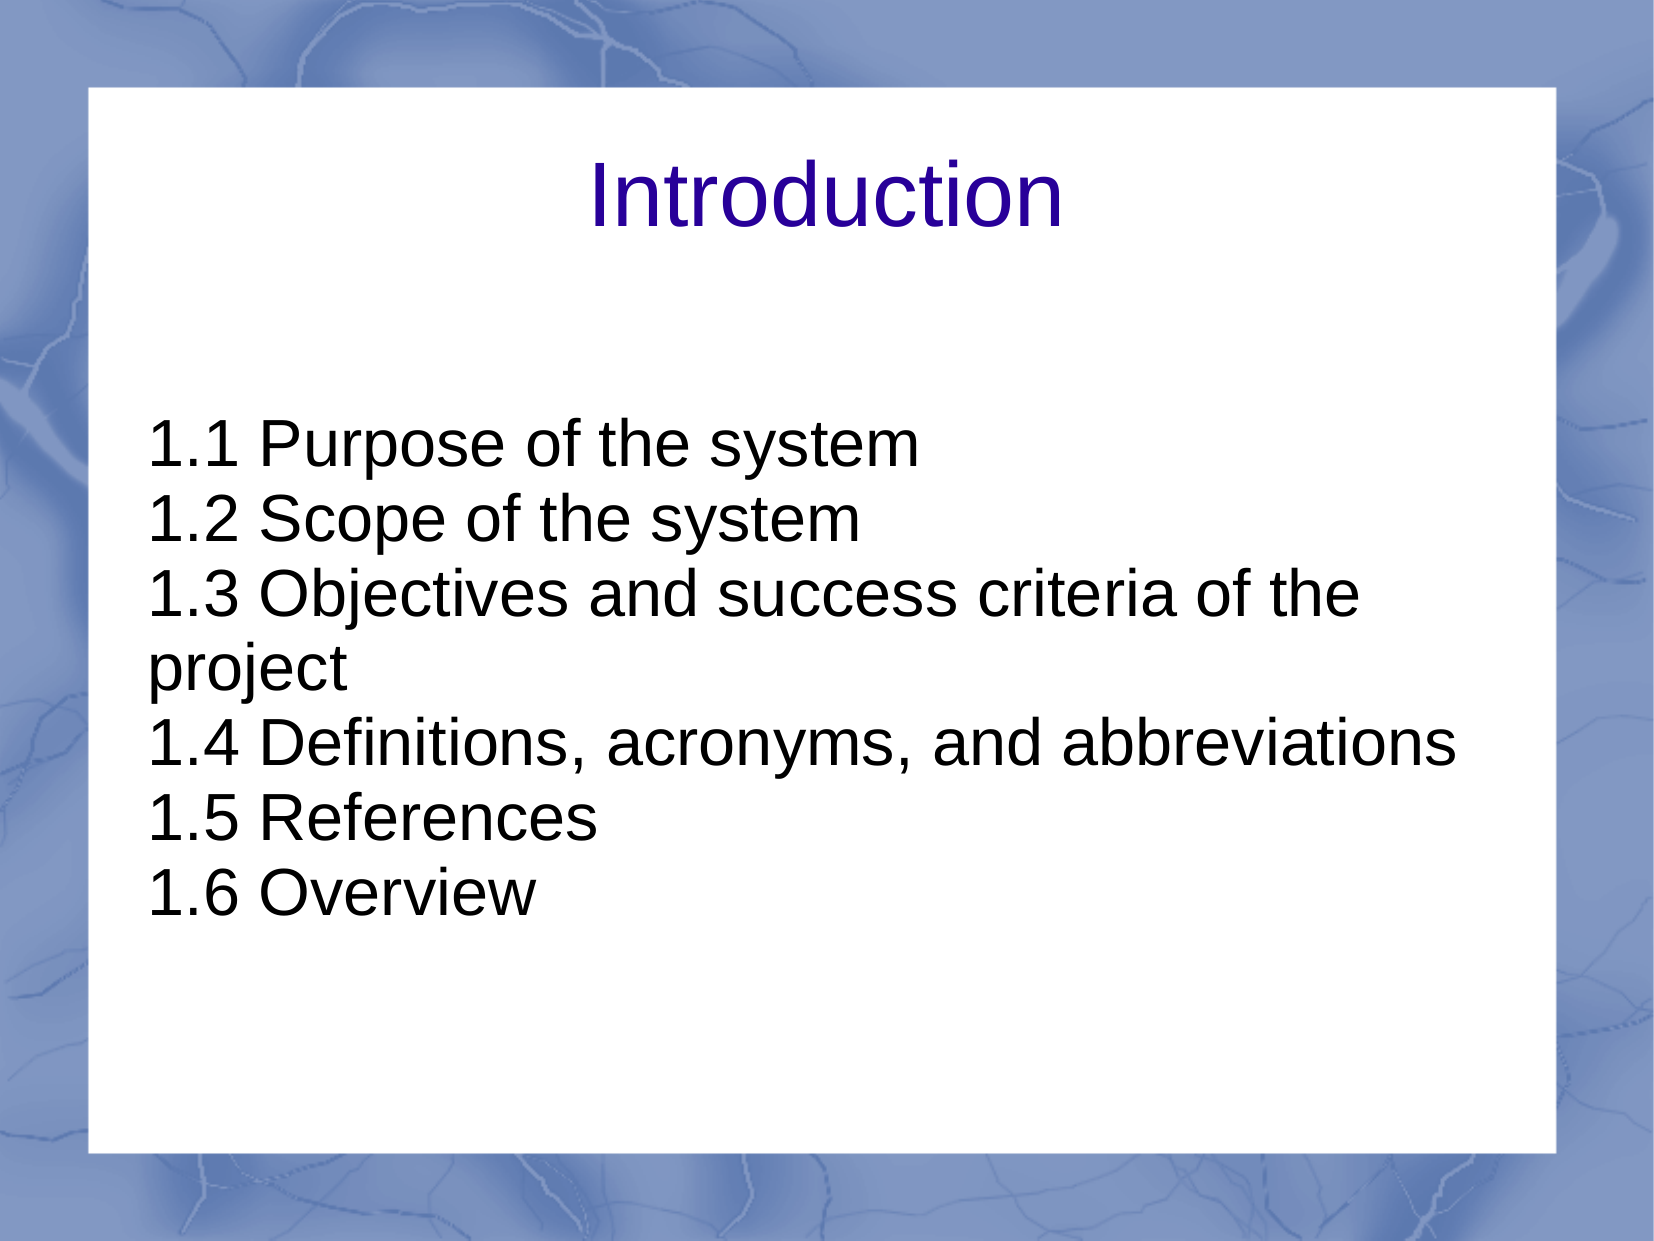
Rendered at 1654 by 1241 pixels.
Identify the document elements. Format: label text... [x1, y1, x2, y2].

title Introduction [118, 90, 1536, 298]
picture [0, 0, 1654, 1241]
subtitle 1.1 Purpose of the system 1.2 Scope of the system 1.3 Objectives and success criteria of the project 1.4 Definitions, acronyms, and abbreviations 1.5 References 1.6 Overview [147, 325, 1506, 1010]
